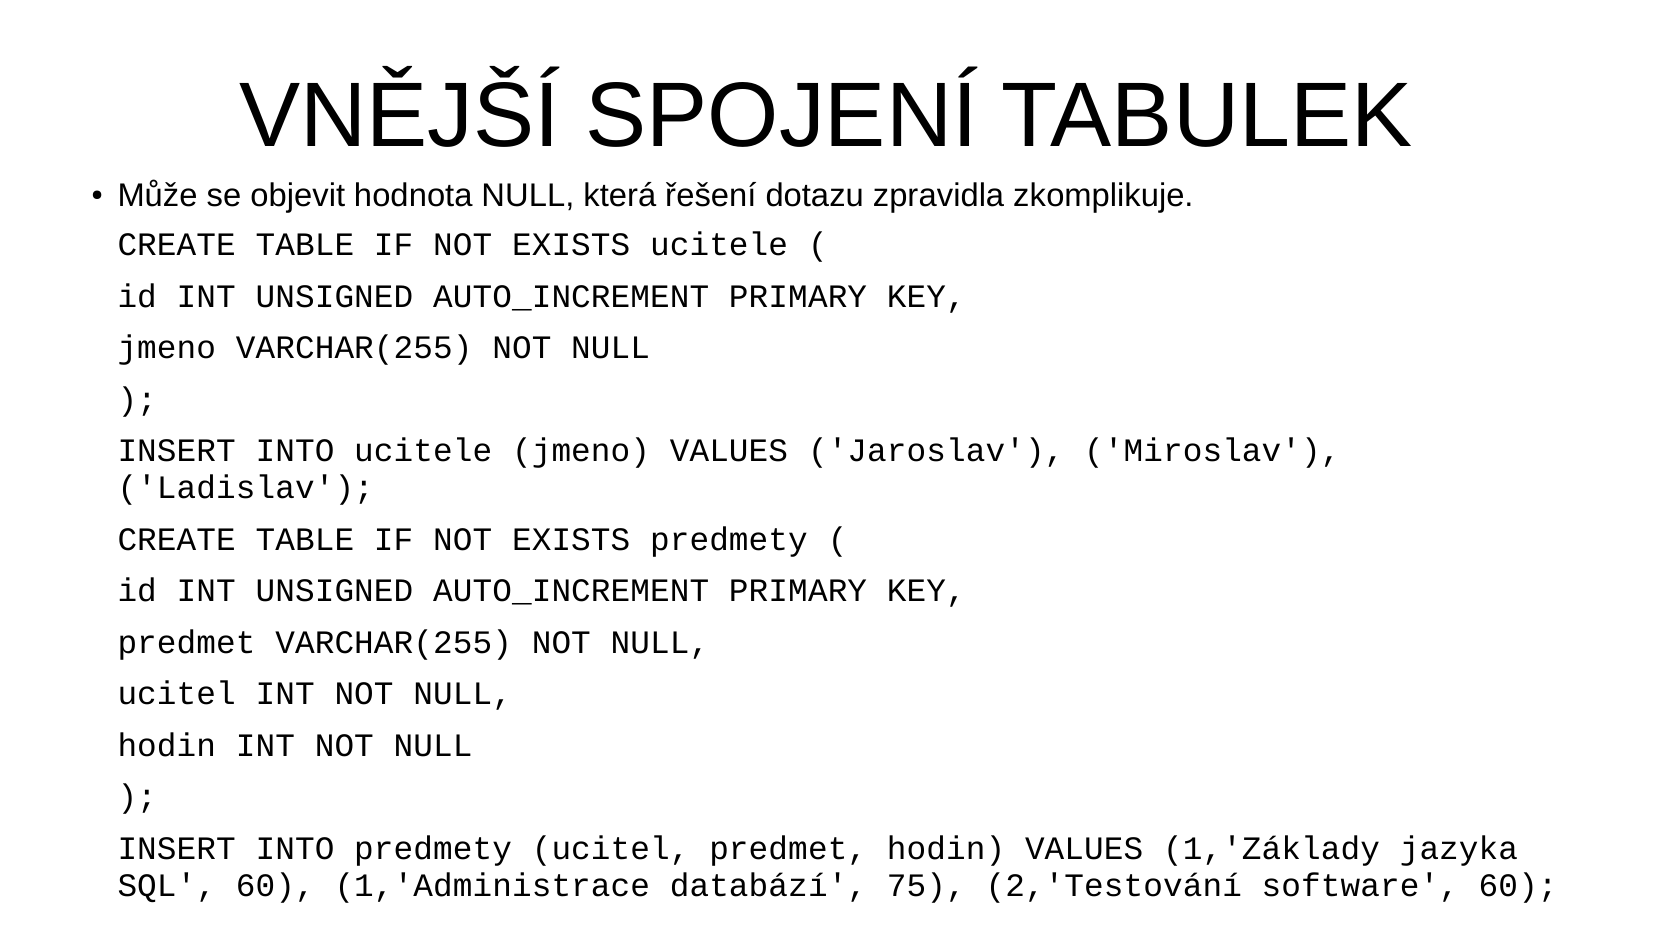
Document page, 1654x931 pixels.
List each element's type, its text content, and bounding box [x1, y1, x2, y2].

title VNĚJŠÍ SPOJENÍ TABULEK [82, 37, 1571, 177]
list Může se objevit hodnota NULL, která řešení dotazu zpravidla zkomplikuje. CREATE TABLE IF NOT EXISTS ucitele ( id INT UNSIGNED AUTO_INCREMENT PRIMARY KEY, jmeno VARCHAR(255) NOT NULL ); INSERT INTO ucitele (jmeno) VALUES ('Jaroslav'), ('Miroslav'), ('Ladislav'); CREATE TABLE IF NOT EXISTS predmety ( id INT UNSIGNED AUTO_INCREMENT PRIMARY KEY, predmet VARCHAR(255) NOT NULL, ucitel INT NOT NULL, hodin INT NOT NULL ); INSERT INTO predmety (ucitel, predmet, hodin) VALUES (1,'Základy jazyka SQL', 60), (1,'Administrace databází', 75), (2,'Testování software', 60); [82, 177, 1571, 916]
